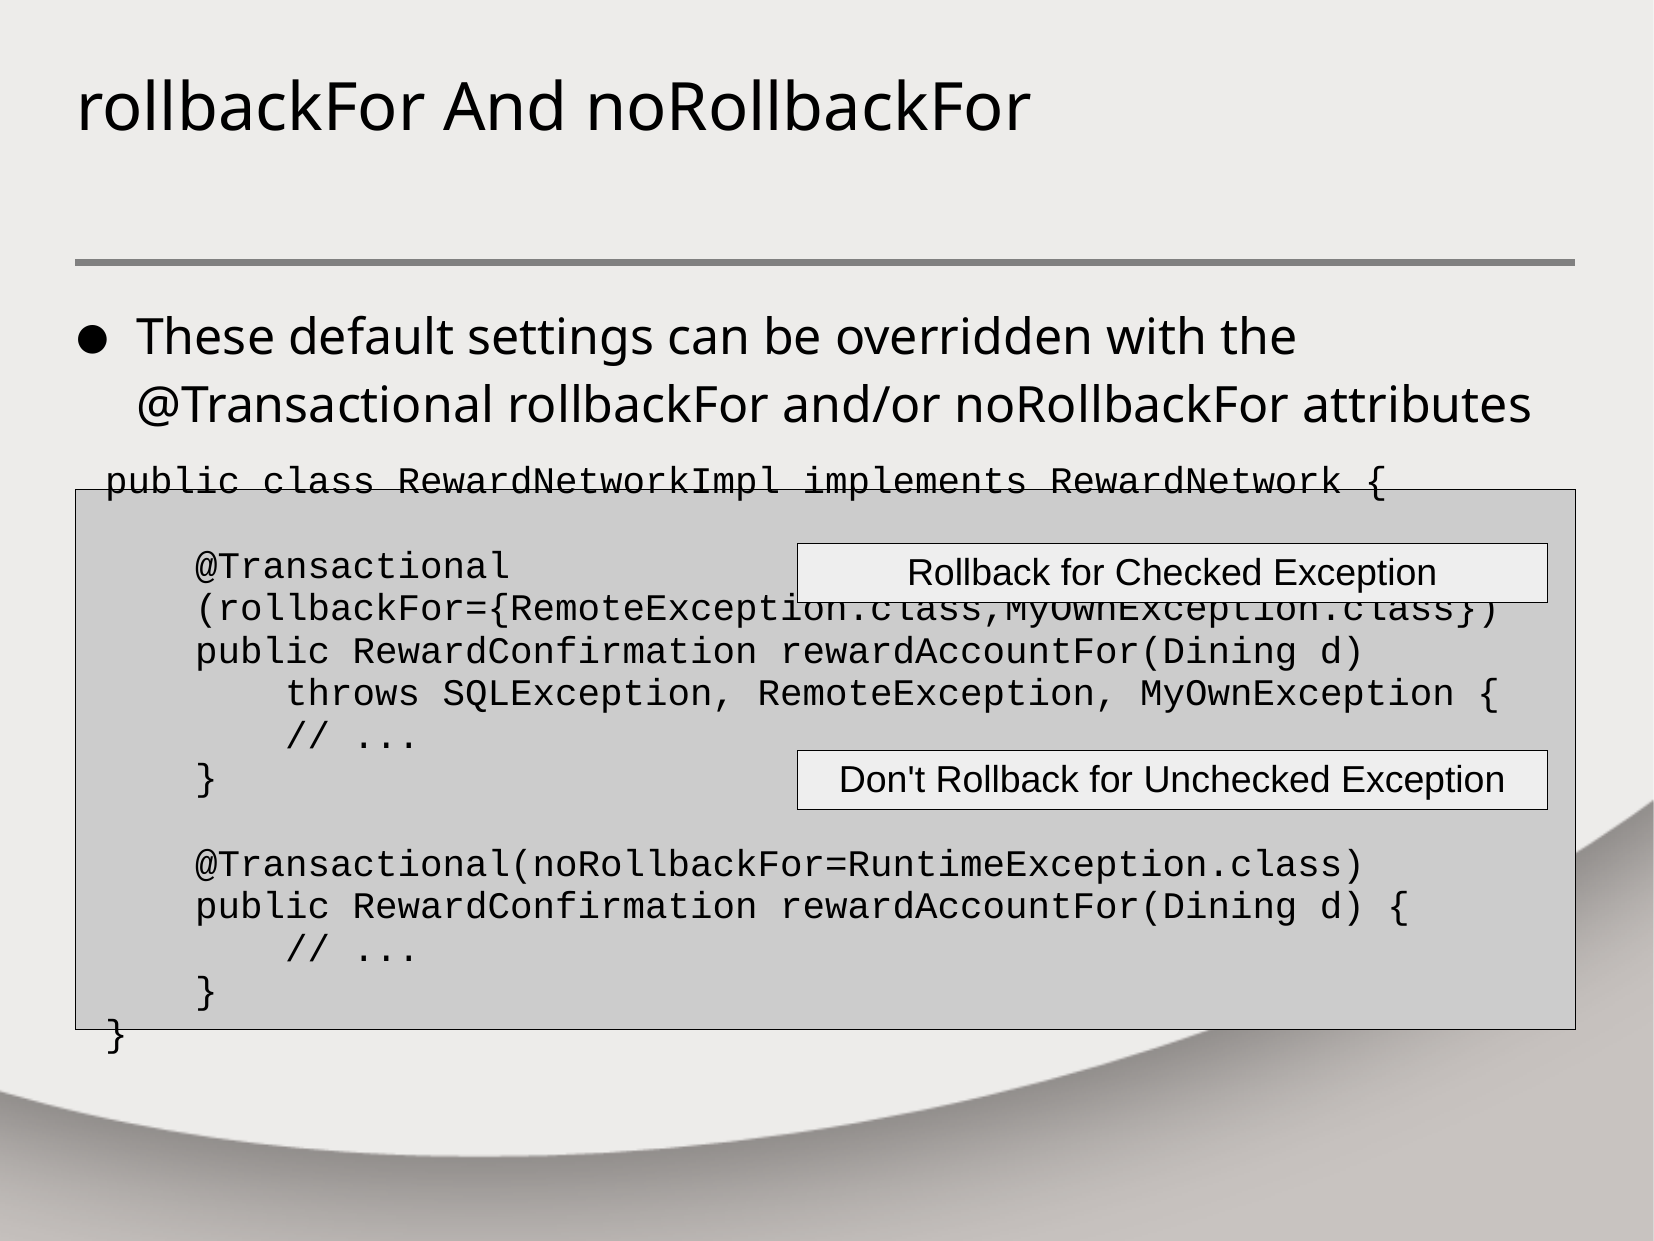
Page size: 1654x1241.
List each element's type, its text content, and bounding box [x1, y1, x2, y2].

picture [0, 0, 1654, 1241]
text_box public class RewardNetworkImpl implements RewardNetwork { @Transactional (rollbackFor={RemoteException.class,MyOwnException.class}) public RewardConfirmation rewardAccountFor(Dining d) throws SQLException, RemoteException, MyOwnException { // ... } @Transactional(noRollbackFor=RuntimeException.class) public RewardConfirmation rewardAccountFor(Dining d) { // ... } } [75, 489, 1576, 1030]
title rollbackFor And noRollbackFor [76, 75, 1577, 226]
list These default settings can be overridden with the @Transactional rollbackFor and/or noRollbackFor attributes [76, 300, 1577, 1164]
text_box Rollback for Checked Exception [797, 543, 1548, 603]
text_box Don't Rollback for Unchecked Exception [797, 750, 1548, 810]
